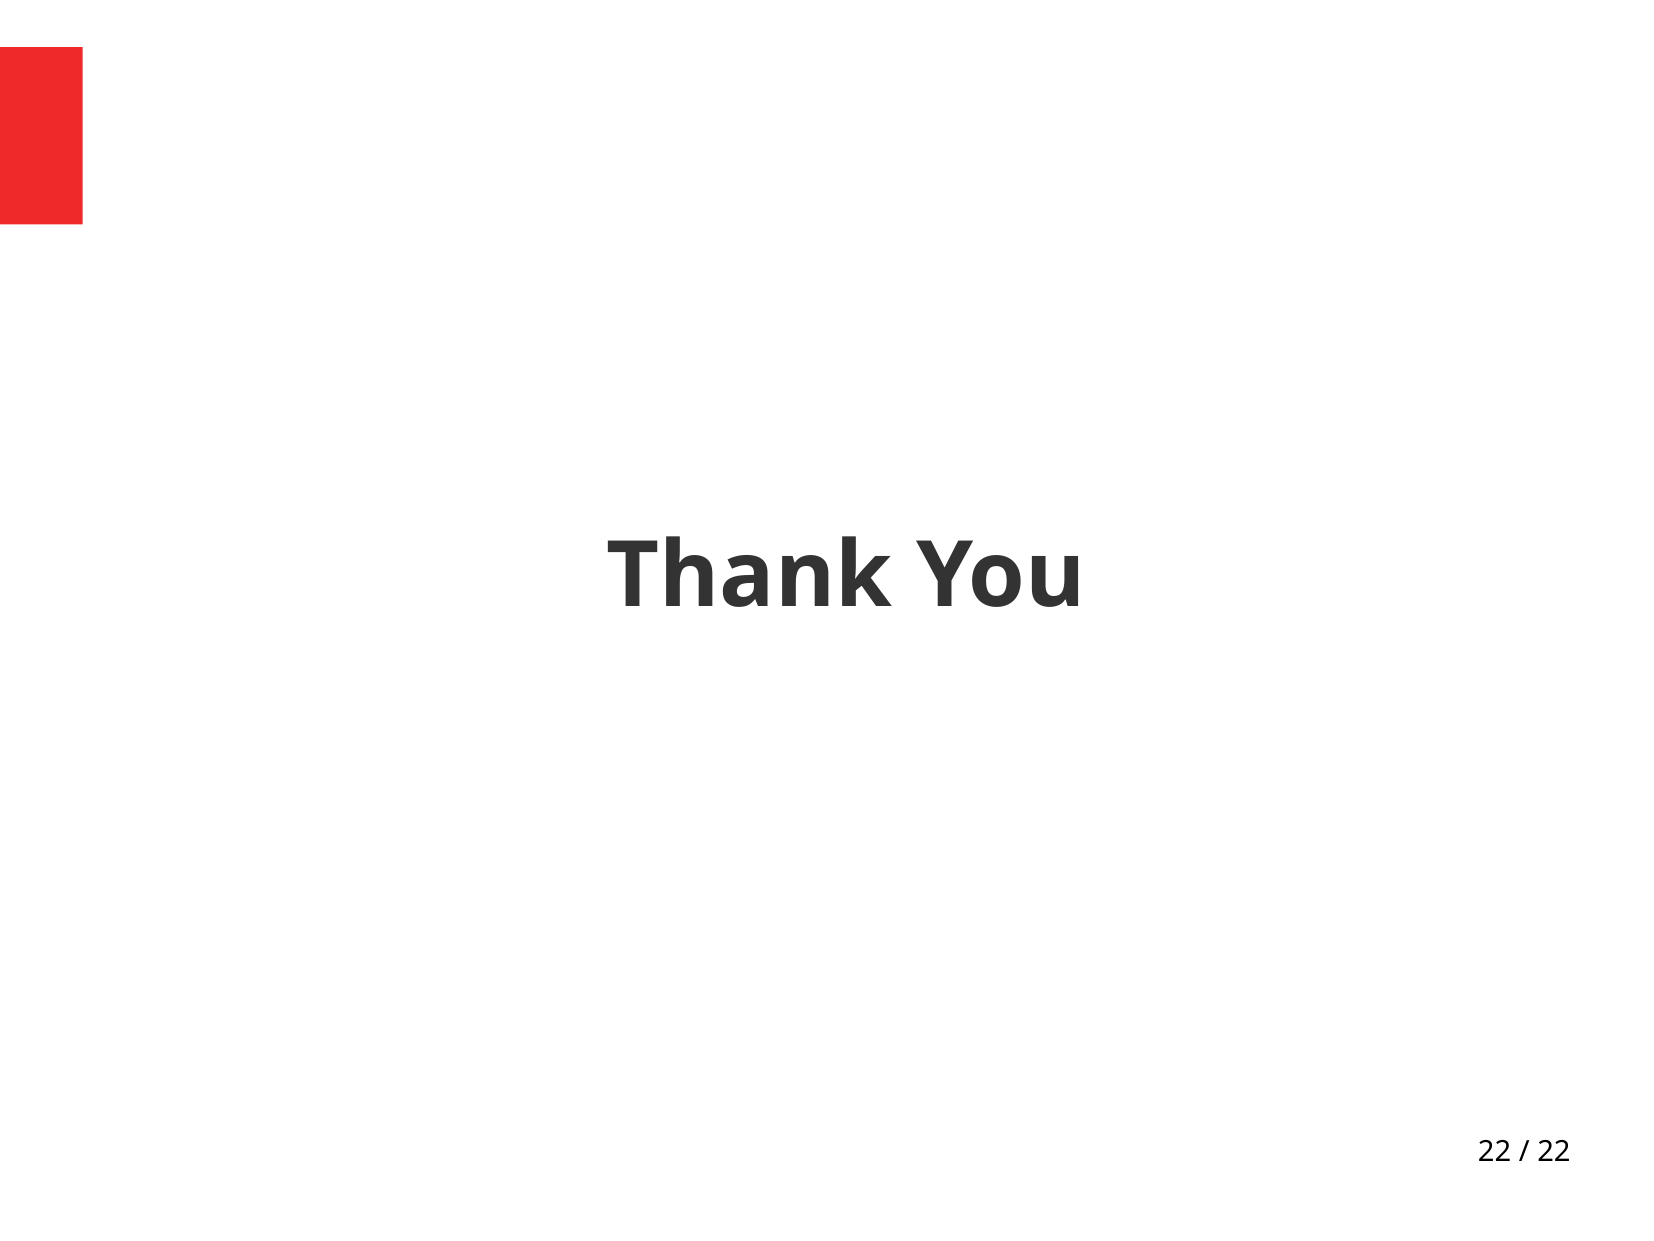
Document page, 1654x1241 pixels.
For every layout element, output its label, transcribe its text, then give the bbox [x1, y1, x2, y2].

title Thank You [120, 467, 1573, 676]
